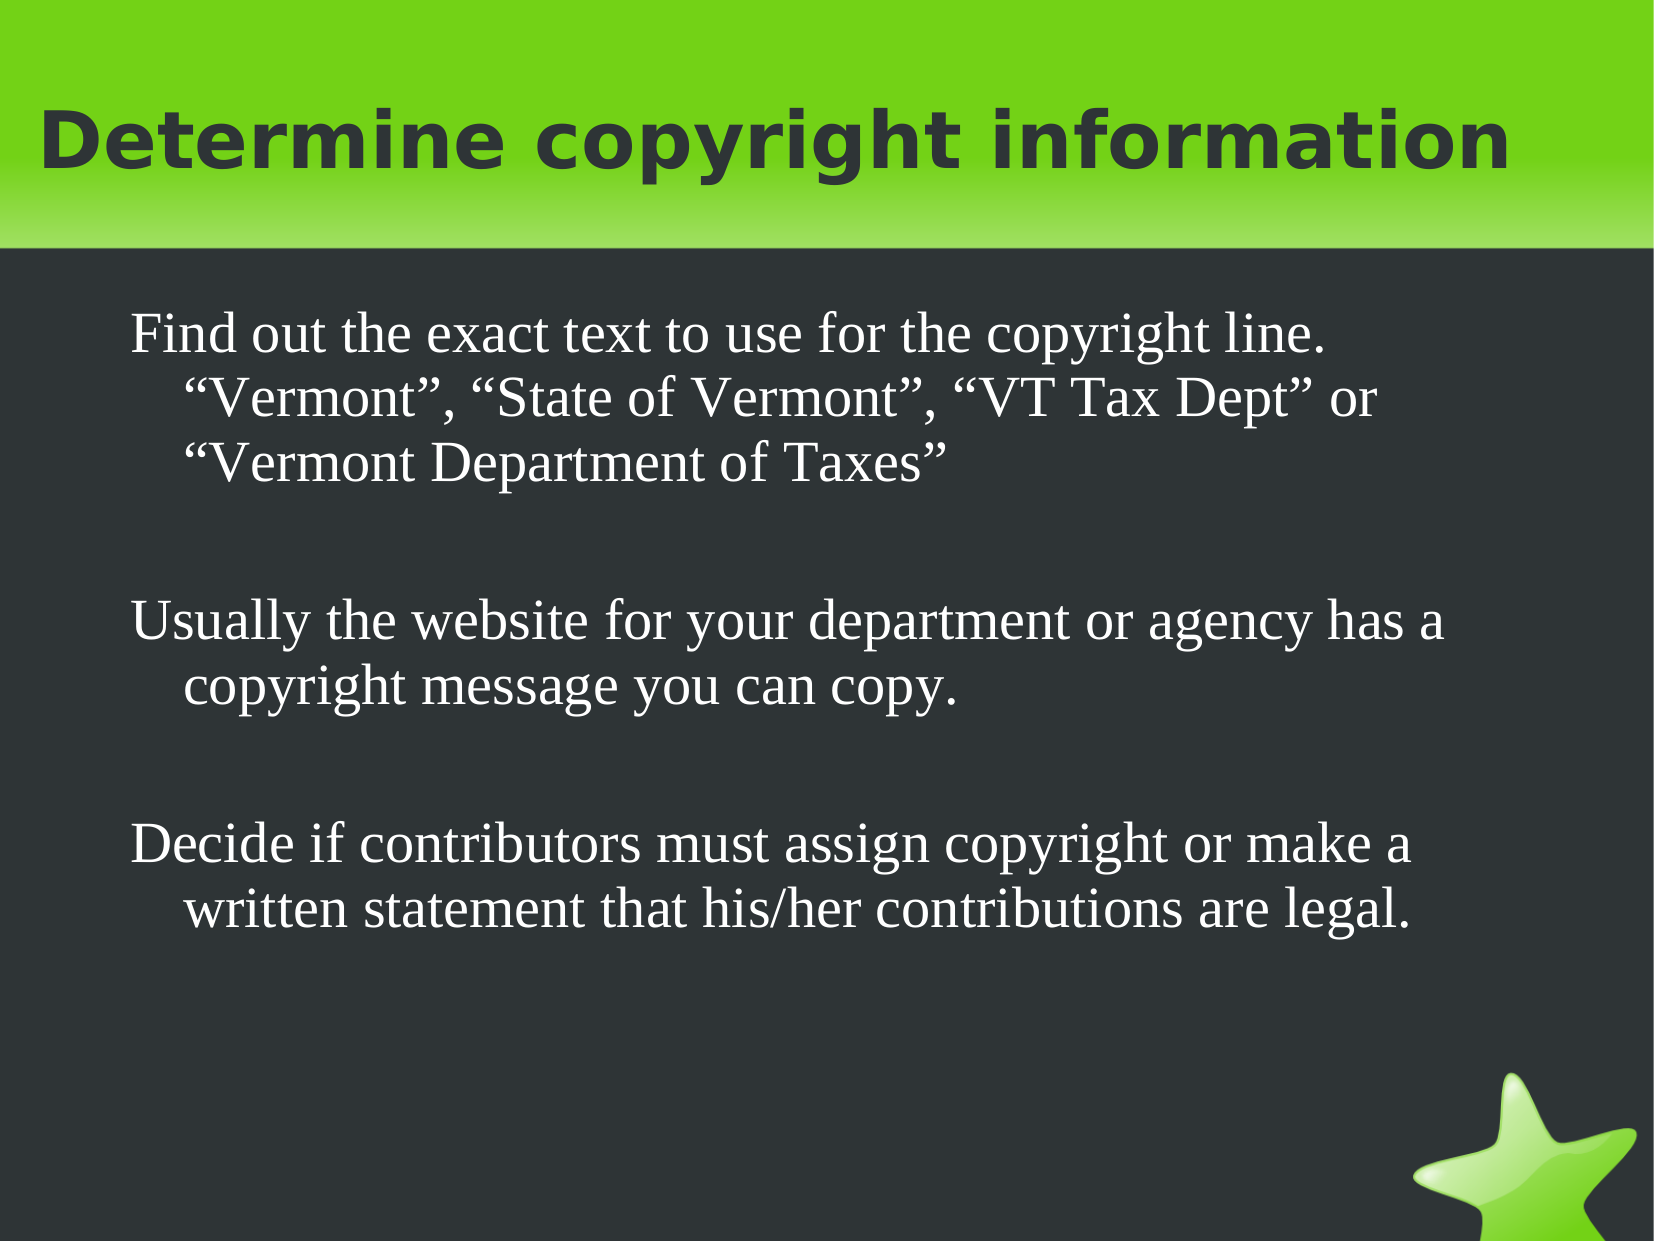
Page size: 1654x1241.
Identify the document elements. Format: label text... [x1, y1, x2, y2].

picture [0, 0, 1654, 1241]
title Determine copyright information [37, 37, 1654, 245]
list Find out the exact text to use for the copyright line. “Vermont”, “State of Vermont”, “VT Tax Dept” or “Vermont Department of Taxes” Usually the website for your department or agency has a copyright message you can copy. Decide if contributors must assign copyright or make a written statement that his/her contributions are legal. [112, 300, 1552, 1201]
